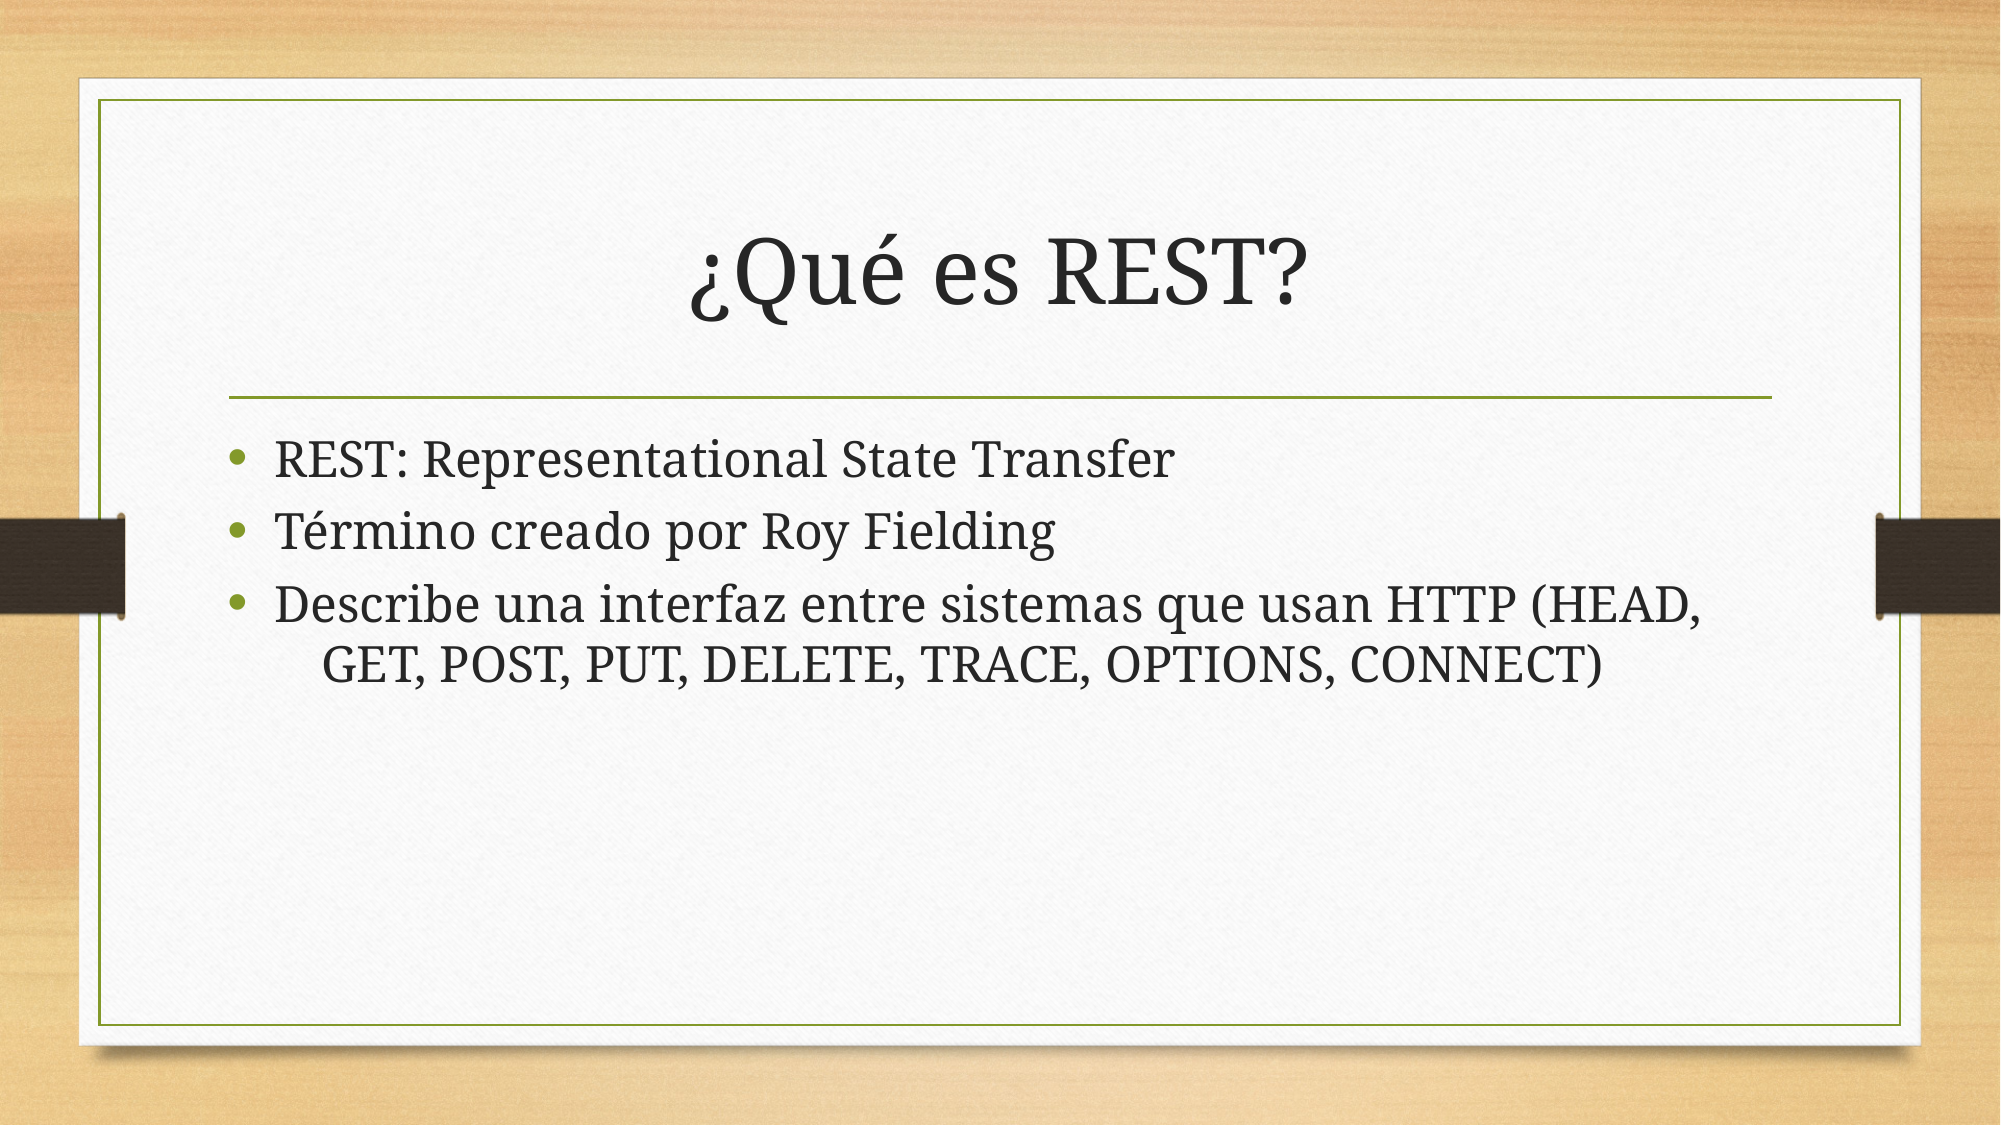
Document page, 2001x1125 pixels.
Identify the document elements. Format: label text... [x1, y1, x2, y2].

title ¿Qué es REST? [212, 161, 1788, 376]
list REST: Representational State Transfer Término creado por Roy Fielding Describe una interfaz entre sistemas que usan HTTP (HEAD, GET, POST, PUT, DELETE, TRACE, OPTIONS, CONNECT) [212, 419, 1788, 964]
